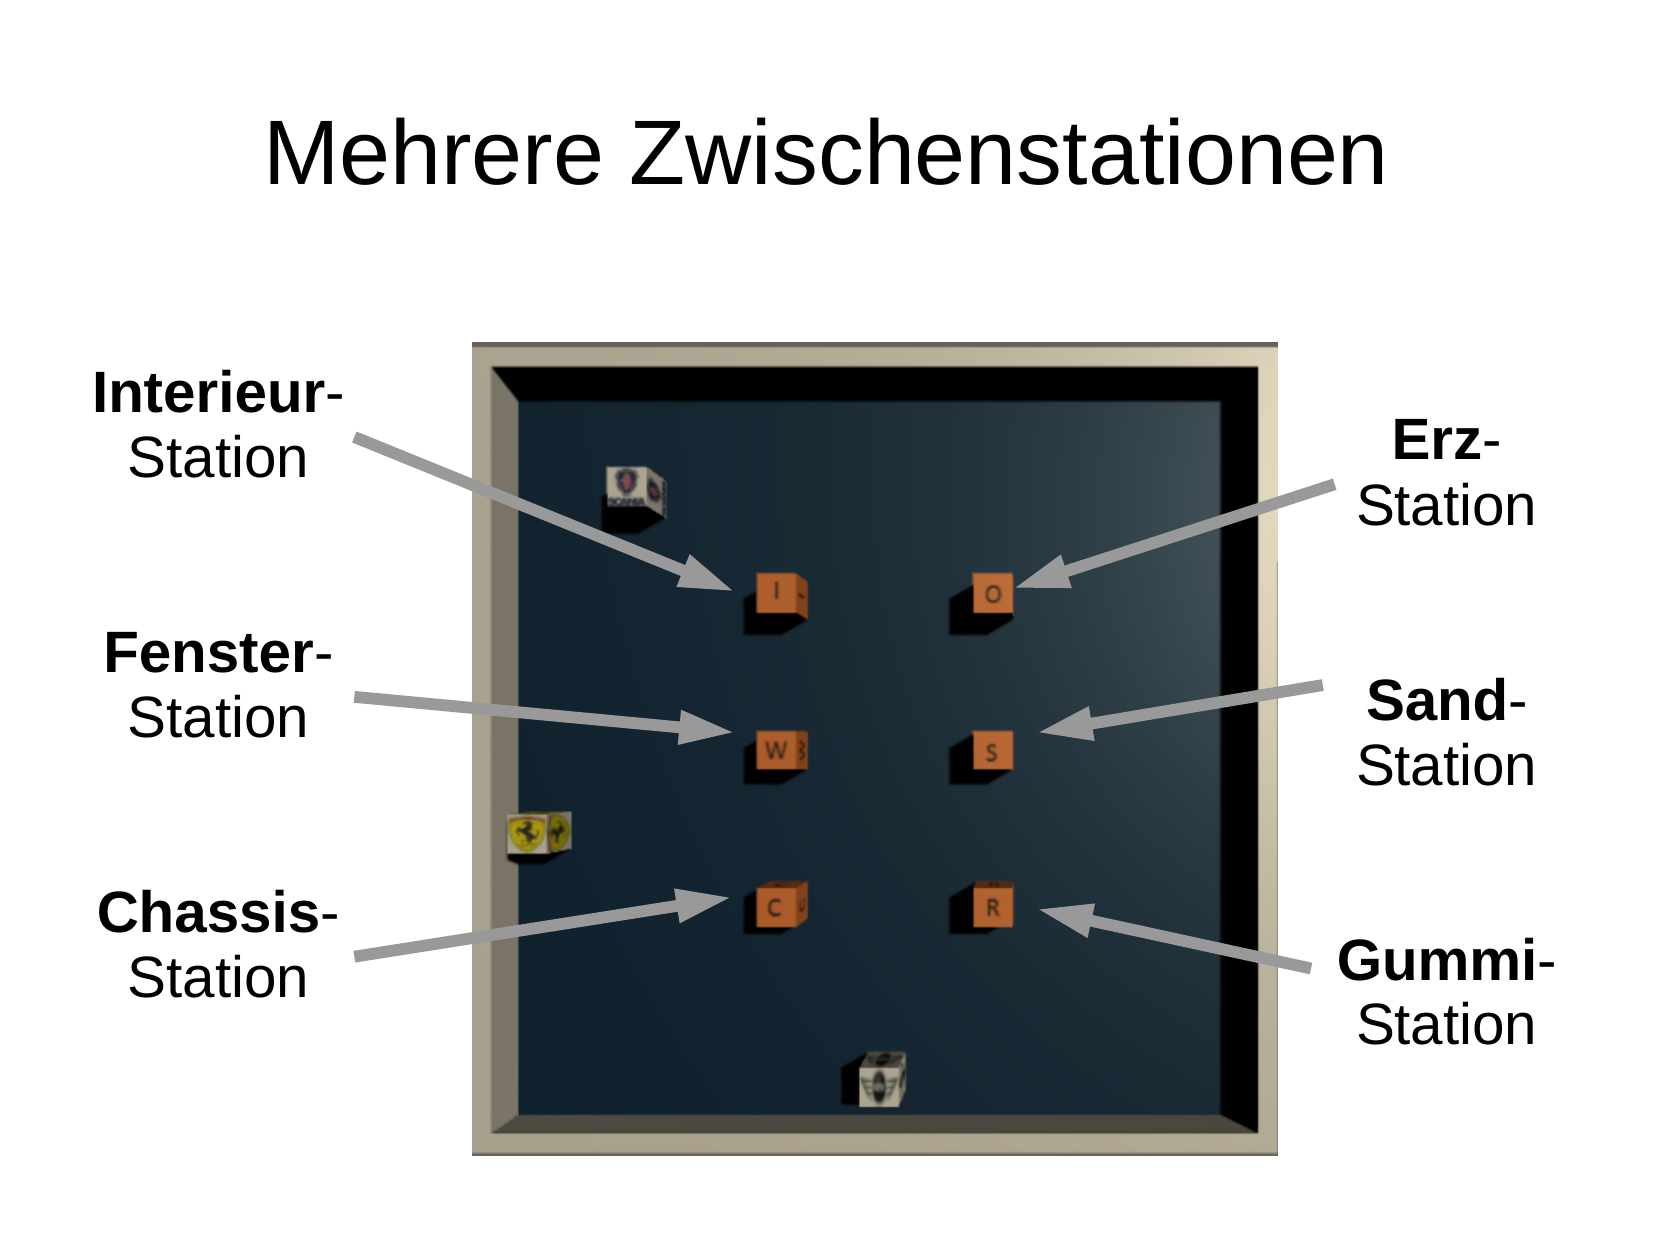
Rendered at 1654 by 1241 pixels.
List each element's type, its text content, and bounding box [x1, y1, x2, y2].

picture [472, 342, 1278, 1157]
title Interieur-Station Fenster-Station Chassis-Station [23, 295, 414, 1075]
title Mehrere Zwischenstationen [82, 49, 1571, 257]
title Erz- Station Sand-Station Gummi-Station [1287, 342, 1607, 1123]
